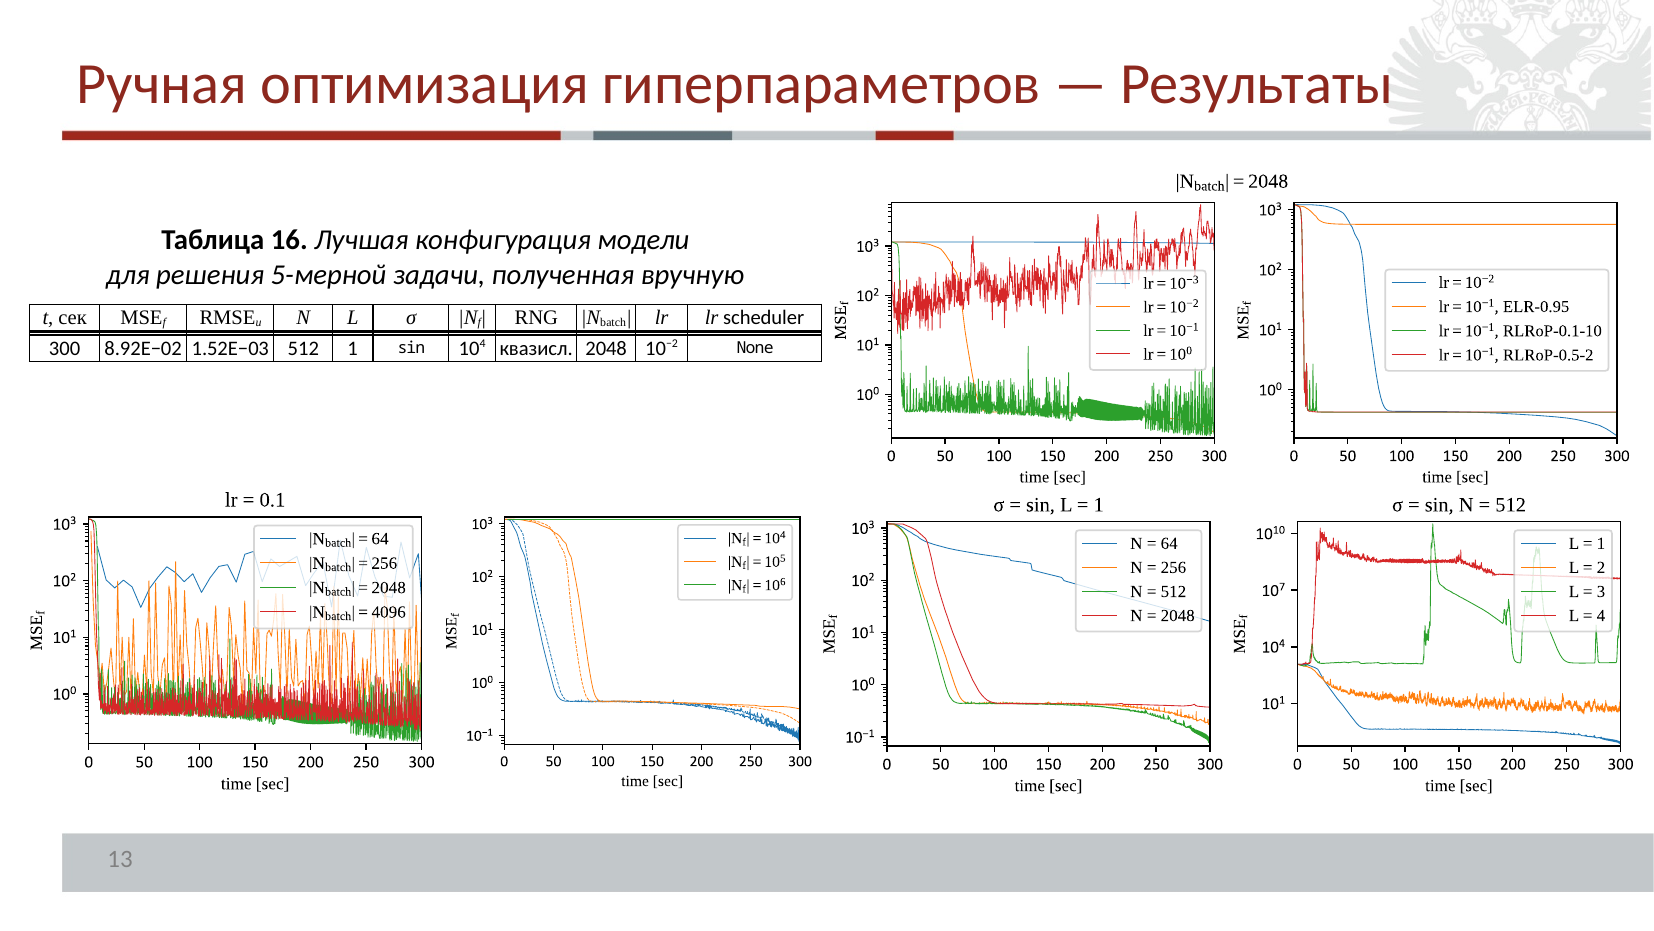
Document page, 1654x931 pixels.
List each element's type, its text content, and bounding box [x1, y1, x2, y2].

picture [0, 0, 1654, 931]
title Ручная оптимизация гиперпараметров — Результаты [76, 48, 1565, 130]
